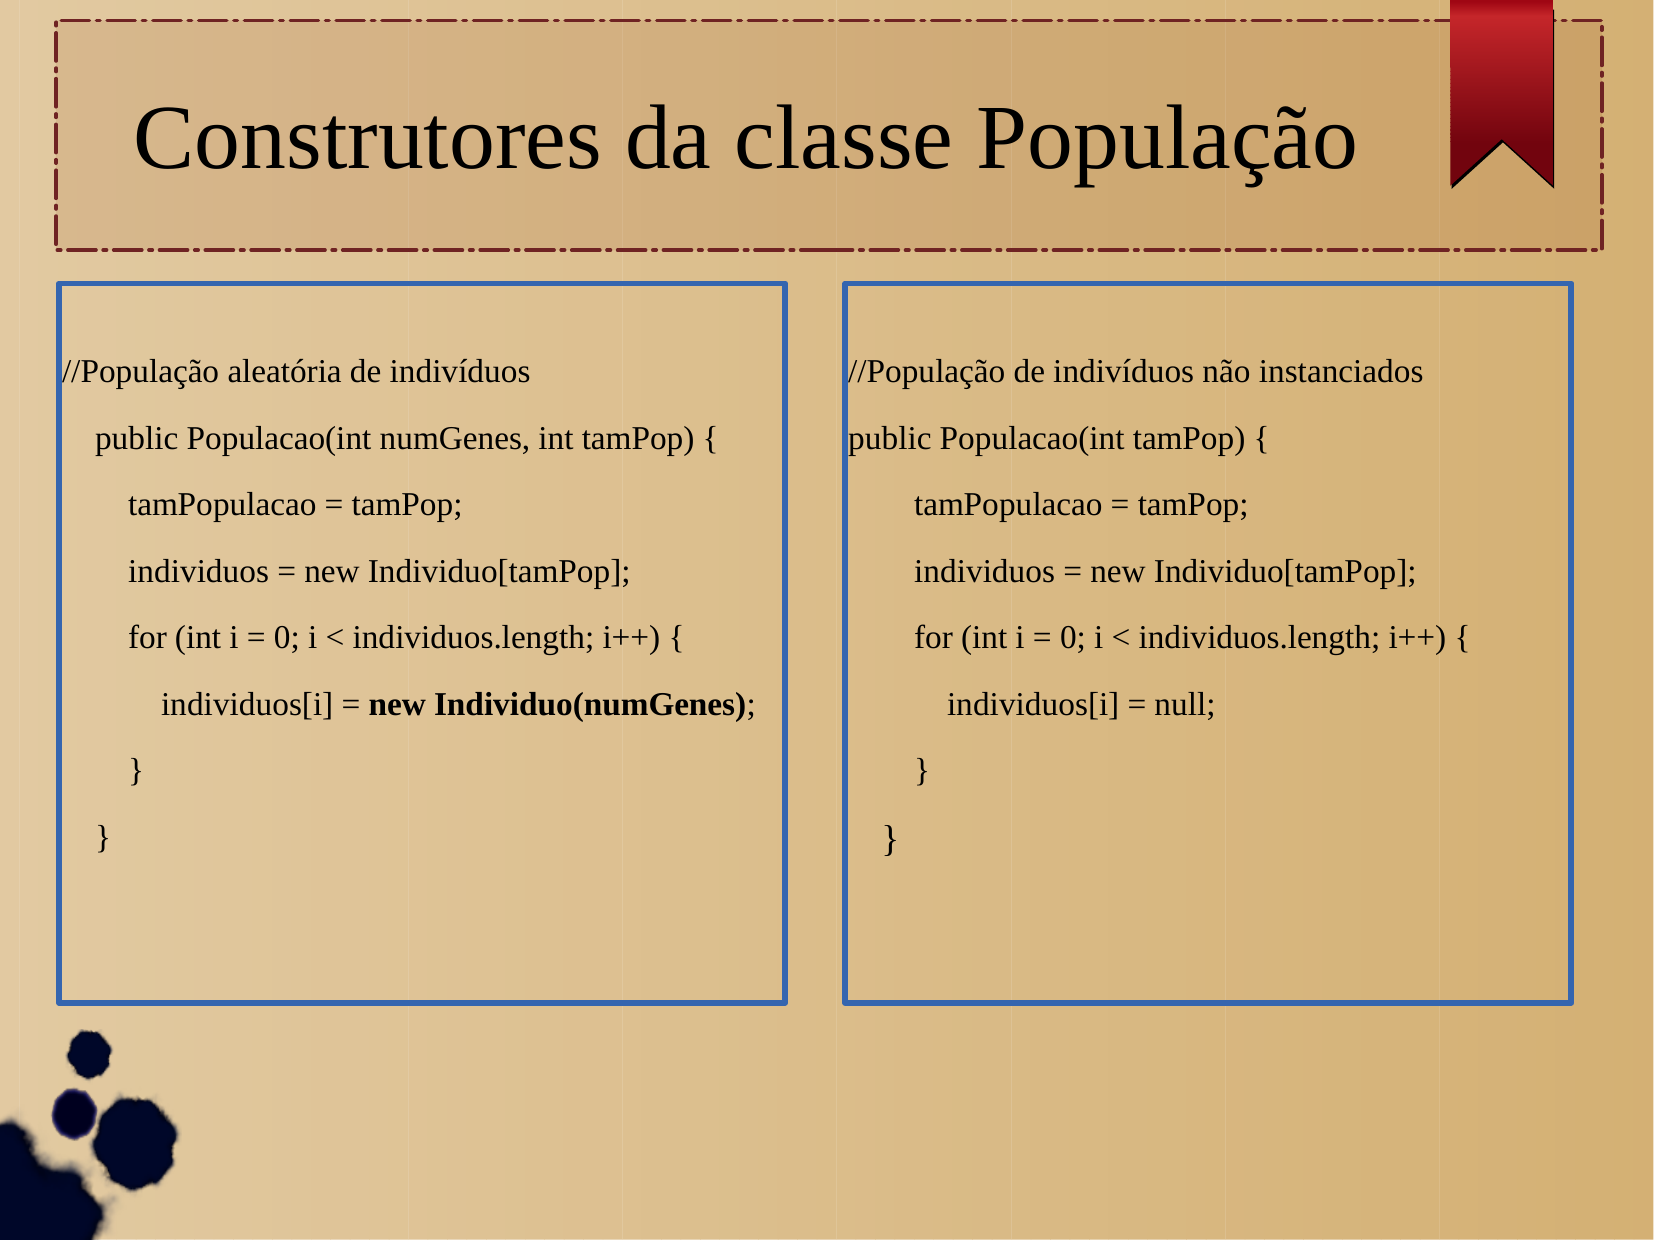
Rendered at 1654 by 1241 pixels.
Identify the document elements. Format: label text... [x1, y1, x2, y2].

list //População aleatória de indivíduos public Populacao(int numGenes, int tamPop) { tamPopulacao = tamPop; individuos = new Individuo[tamPop]; for (int i = 0; i < individuos.length; i++) { individuos[i] = new Individuo(numGenes); } } [59, 283, 786, 1003]
title Construtores da classe População [82, 47, 1412, 229]
list //População de indivíduos não instanciados public Populacao(int tamPop) { tamPopulacao = tamPop; individuos = new Individuo[tamPop]; for (int i = 0; i < individuos.length; i++) { individuos[i] = null; } } [845, 283, 1572, 1003]
